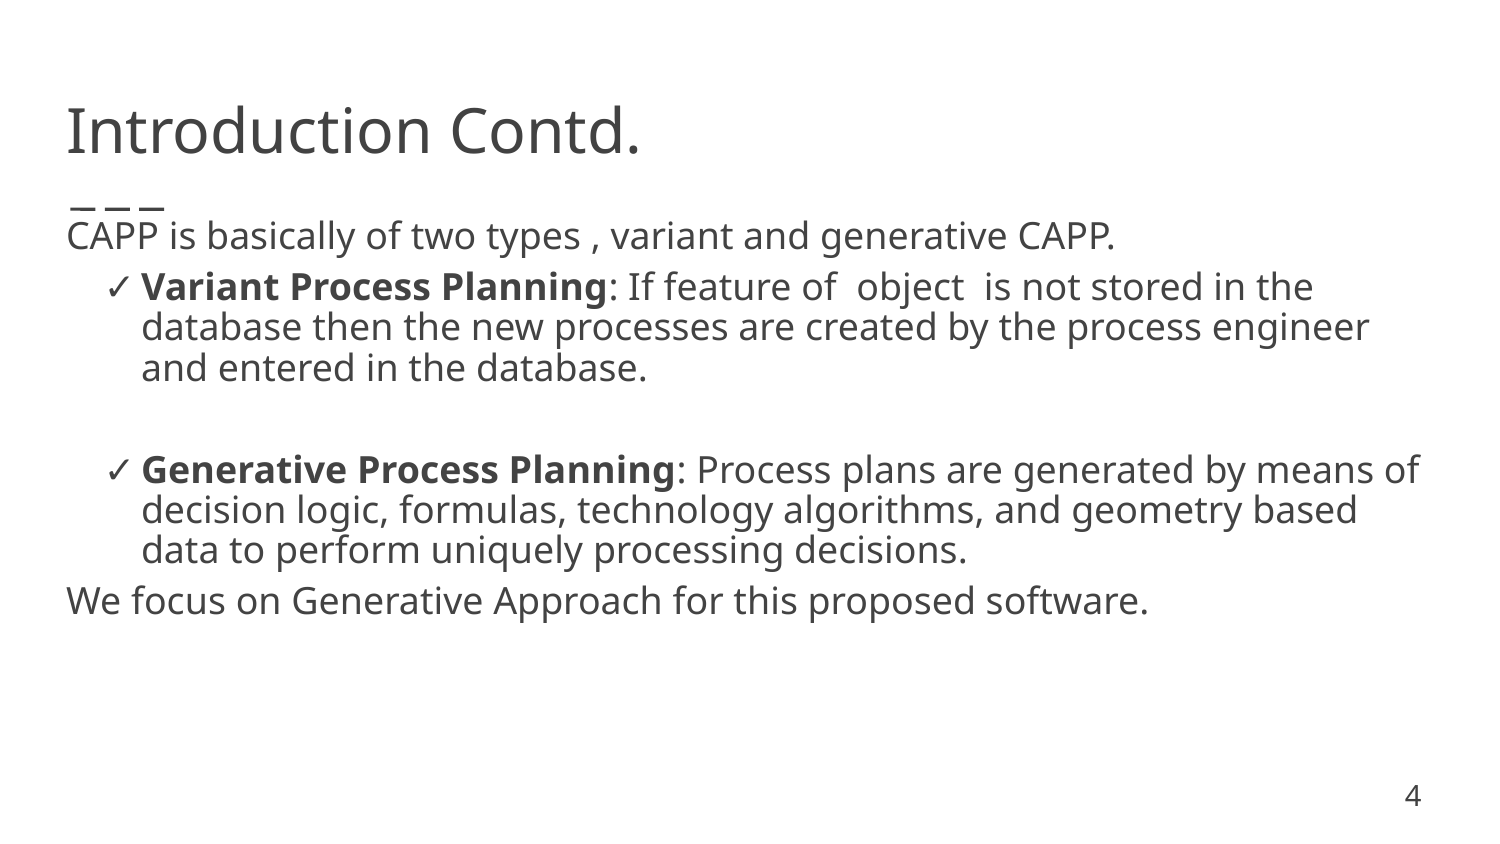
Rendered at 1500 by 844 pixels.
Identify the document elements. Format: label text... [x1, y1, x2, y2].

title Introduction Contd. [51, 61, 1449, 182]
slide_number <number> [1389, 764, 1480, 830]
list CAPP is basically of two types , variant and generative CAPP. Variant Process Planning: If feature of object is not stored in the database then the new processes are created by the process engineer and entered in the database. Generative Process Planning: Process plans are generated by means of decision logic, formulas, technology algorithms, and geometry based data to perform uniquely processing decisions. We focus on Generative Approach for this proposed software. [51, 202, 1449, 812]
